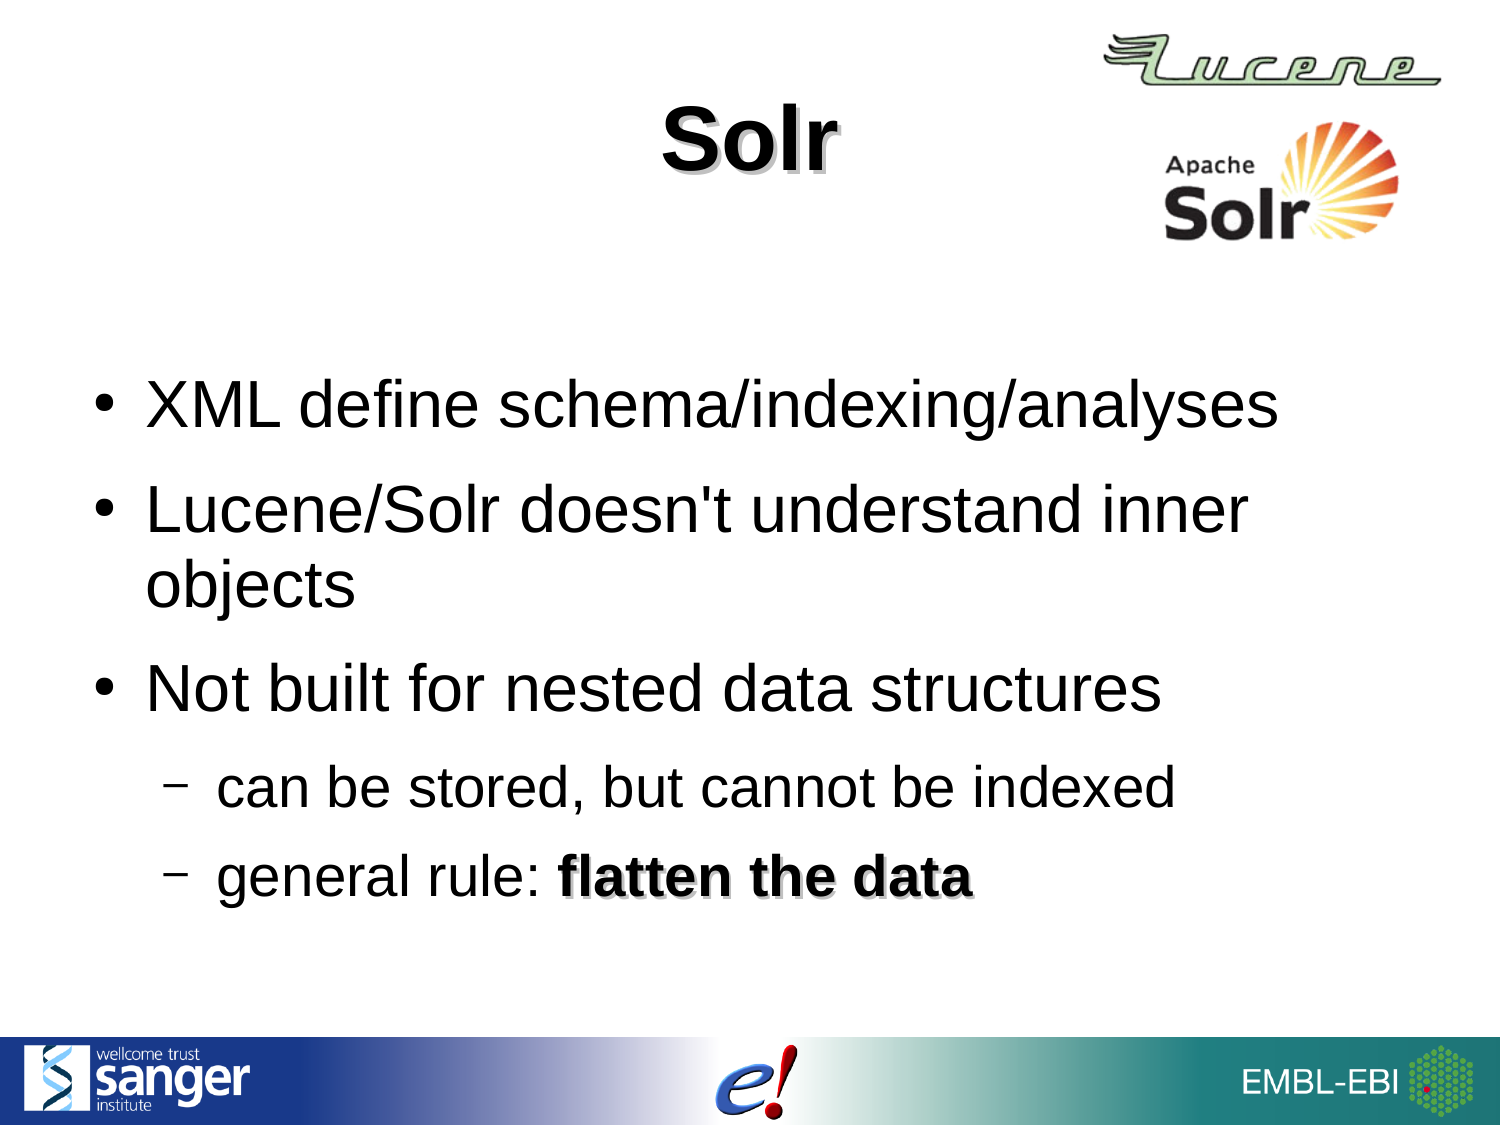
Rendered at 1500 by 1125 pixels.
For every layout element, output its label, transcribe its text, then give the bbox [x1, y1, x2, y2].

picture [1098, 23, 1450, 269]
picture [0, 1037, 1500, 1125]
title Solr [75, 44, 1098, 233]
list XML define schema/indexing/analyses Lucene/Solr doesn't understand inner objects Not built for nested data structures can be stored, but cannot be indexed general rule: flatten the data [75, 263, 1395, 916]
